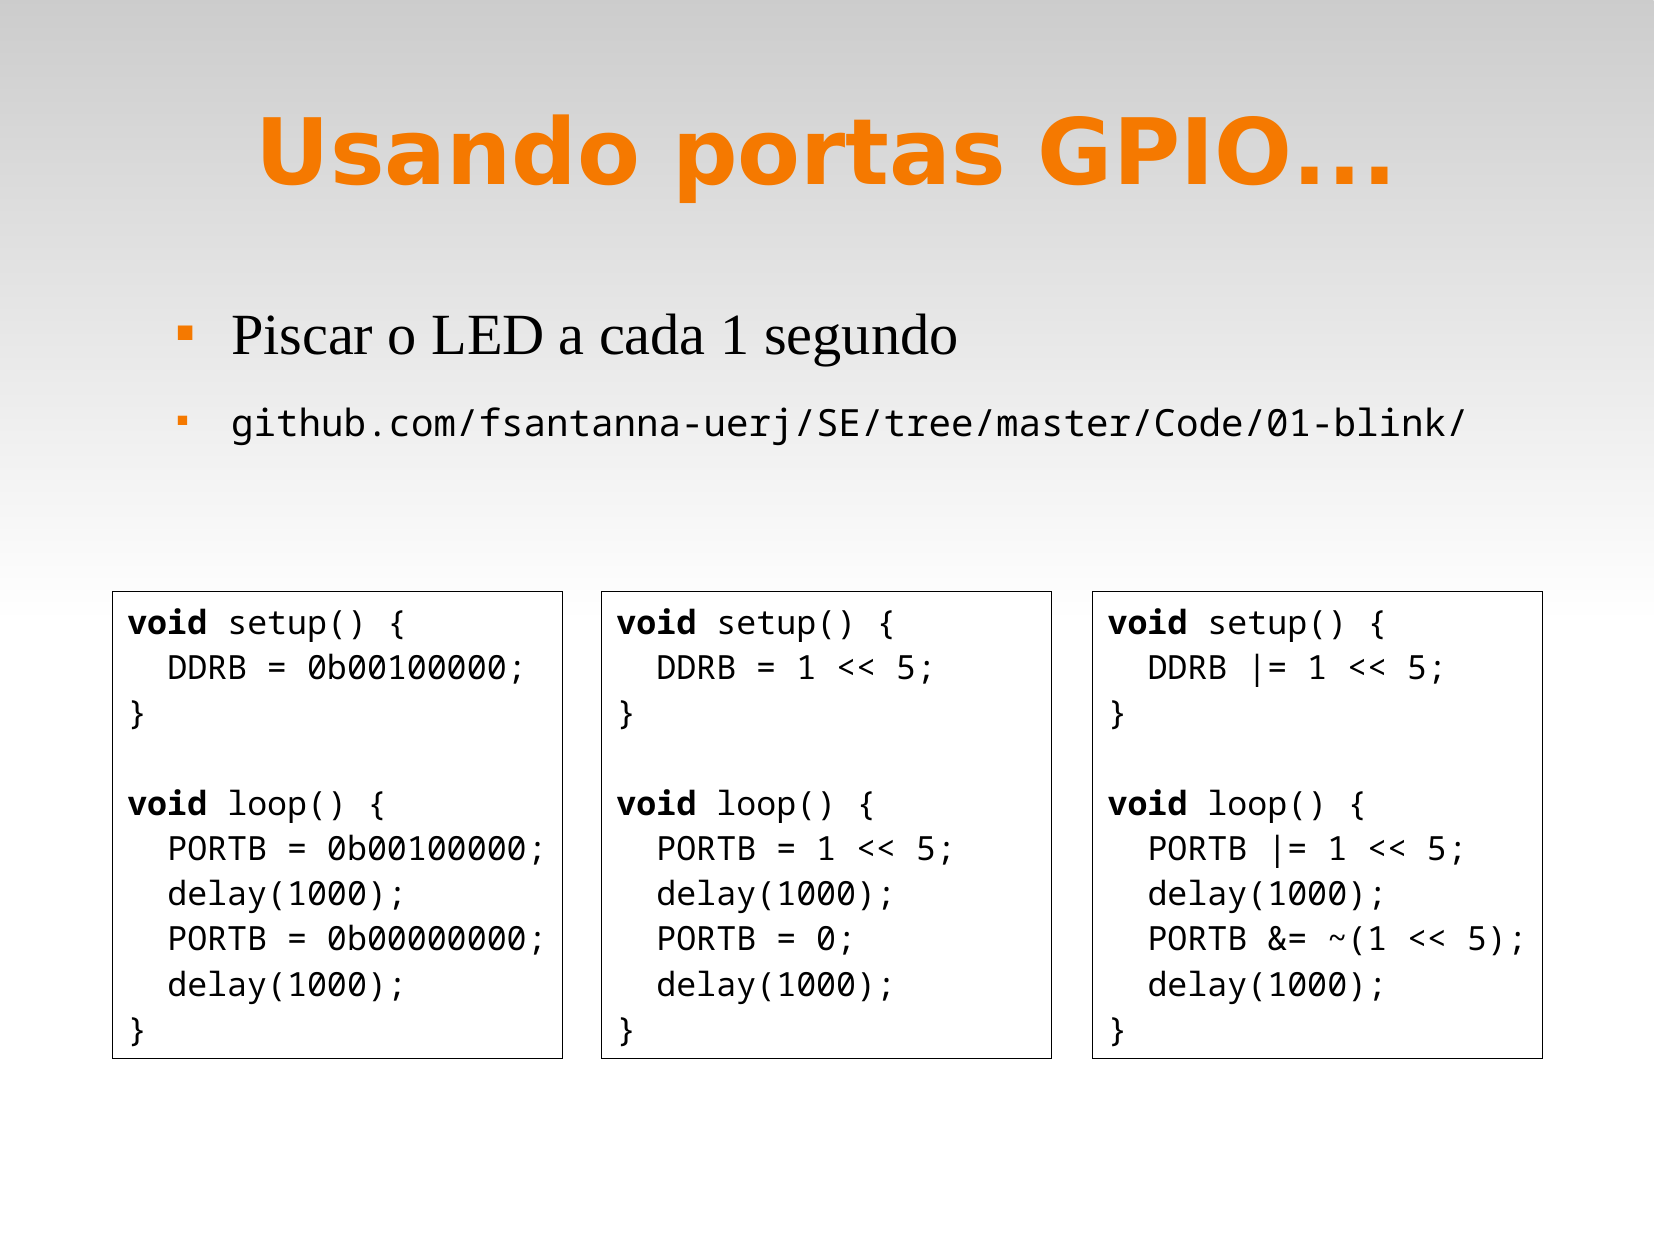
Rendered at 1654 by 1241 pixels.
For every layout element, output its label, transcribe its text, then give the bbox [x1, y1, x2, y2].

text_box void setup() { DDRB = 0b00100000; } void loop() { PORTB = 0b00100000; delay(1000); PORTB = 0b00000000; delay(1000); } [112, 591, 563, 992]
text_box void setup() { DDRB = 1 << 5; } void loop() { PORTB = 1 << 5; delay(1000); PORTB = 0; delay(1000); } [601, 591, 1052, 992]
title Usando portas GPIO... [82, 49, 1571, 257]
list Piscar o LED a cada 1 segundo github.com/fsantanna-uerj/SE/tree/master/Code/01-blink/ [89, 302, 1576, 1121]
text_box void setup() { DDRB |= 1 << 5; } void loop() { PORTB |= 1 << 5; delay(1000); PORTB &= ~(1 << 5); delay(1000); } [1092, 591, 1543, 992]
